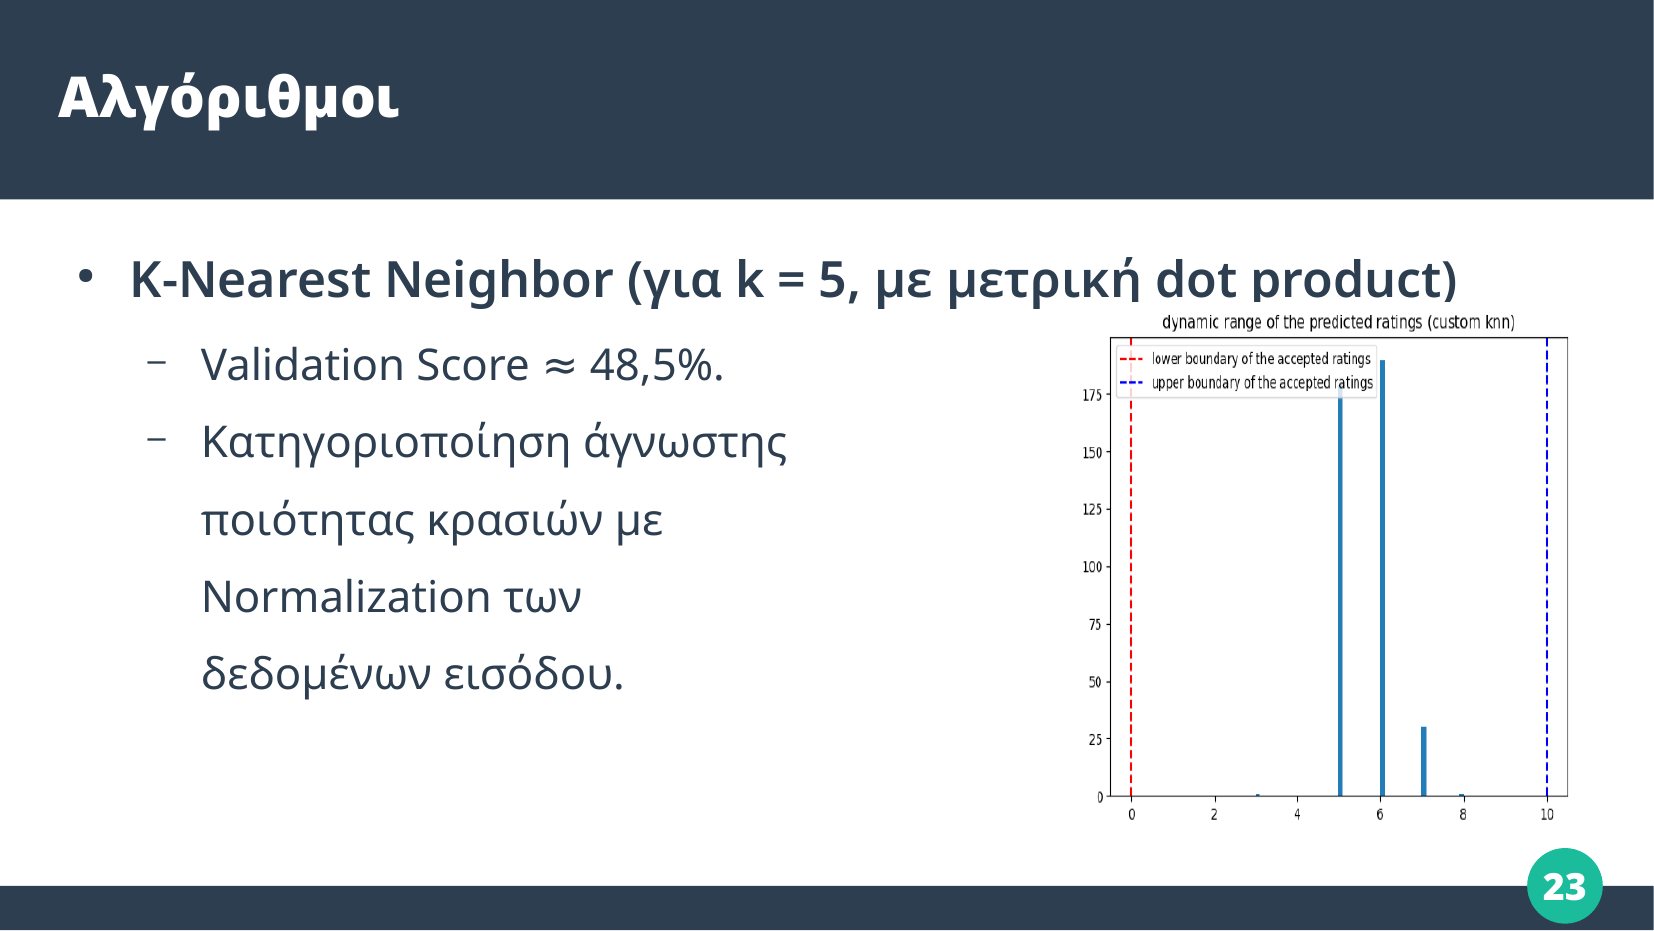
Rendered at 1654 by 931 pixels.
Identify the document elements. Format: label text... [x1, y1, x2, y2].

picture [1079, 302, 1573, 826]
title Αλγόριθμοι [59, 37, 1595, 156]
list K-Nearest Neighbor (για k = 5, με μετρική dot product) Validation Score ≈ 48,5%. Κατηγοριοποίηση άγνωστης ποιότητας κρασιών με Normalization των δεδομένων εισόδου. [59, 243, 1595, 864]
